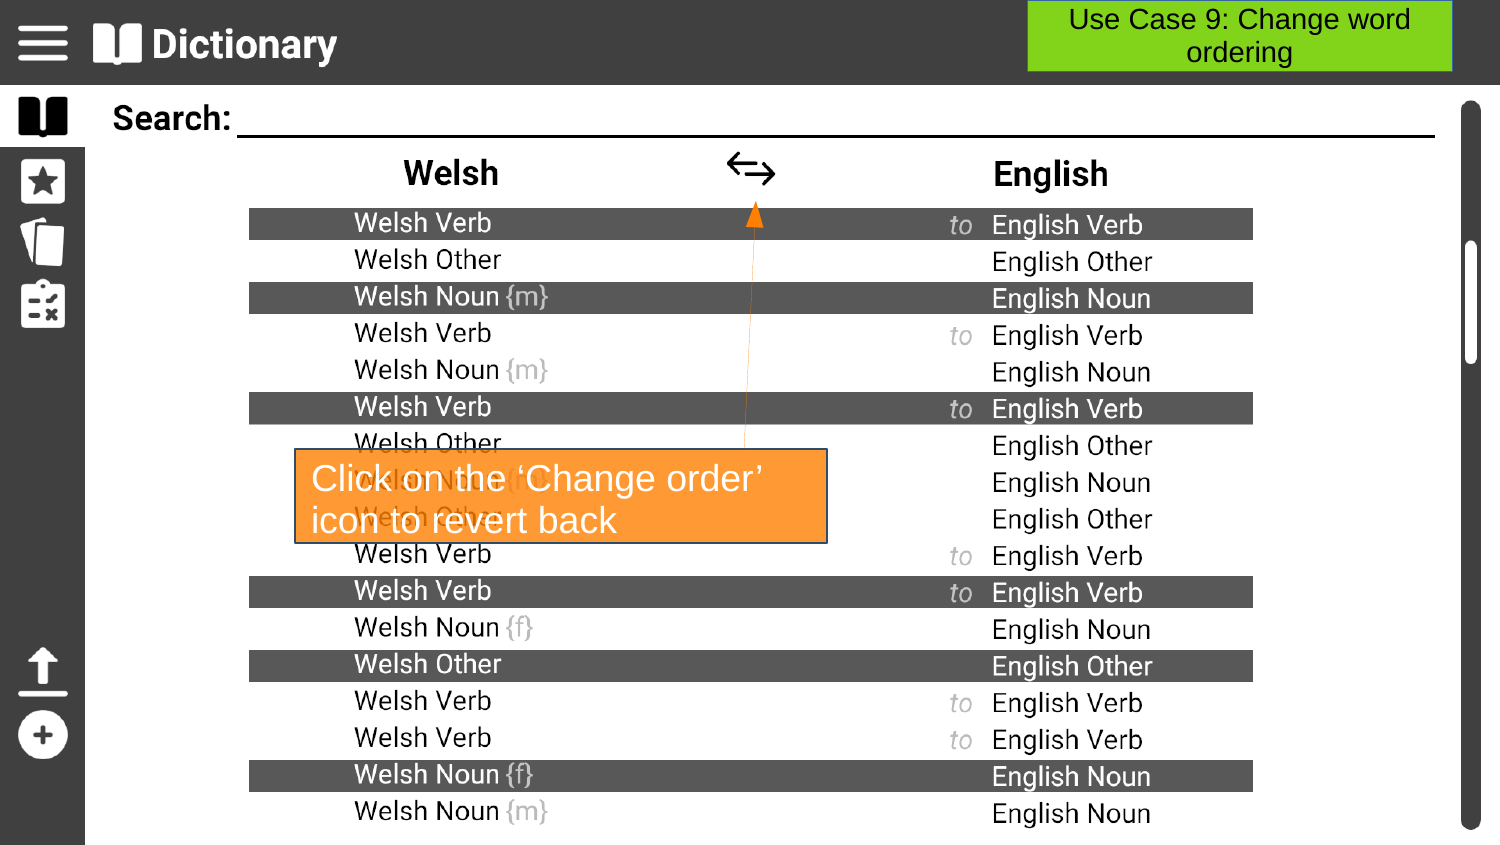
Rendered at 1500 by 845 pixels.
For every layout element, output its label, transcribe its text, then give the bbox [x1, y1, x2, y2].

picture [0, 0, 1500, 845]
text_box Use Case 9: Change word ordering [1027, 0, 1453, 72]
text_box Click on the ‘Change order’ icon to revert back [295, 448, 828, 544]
